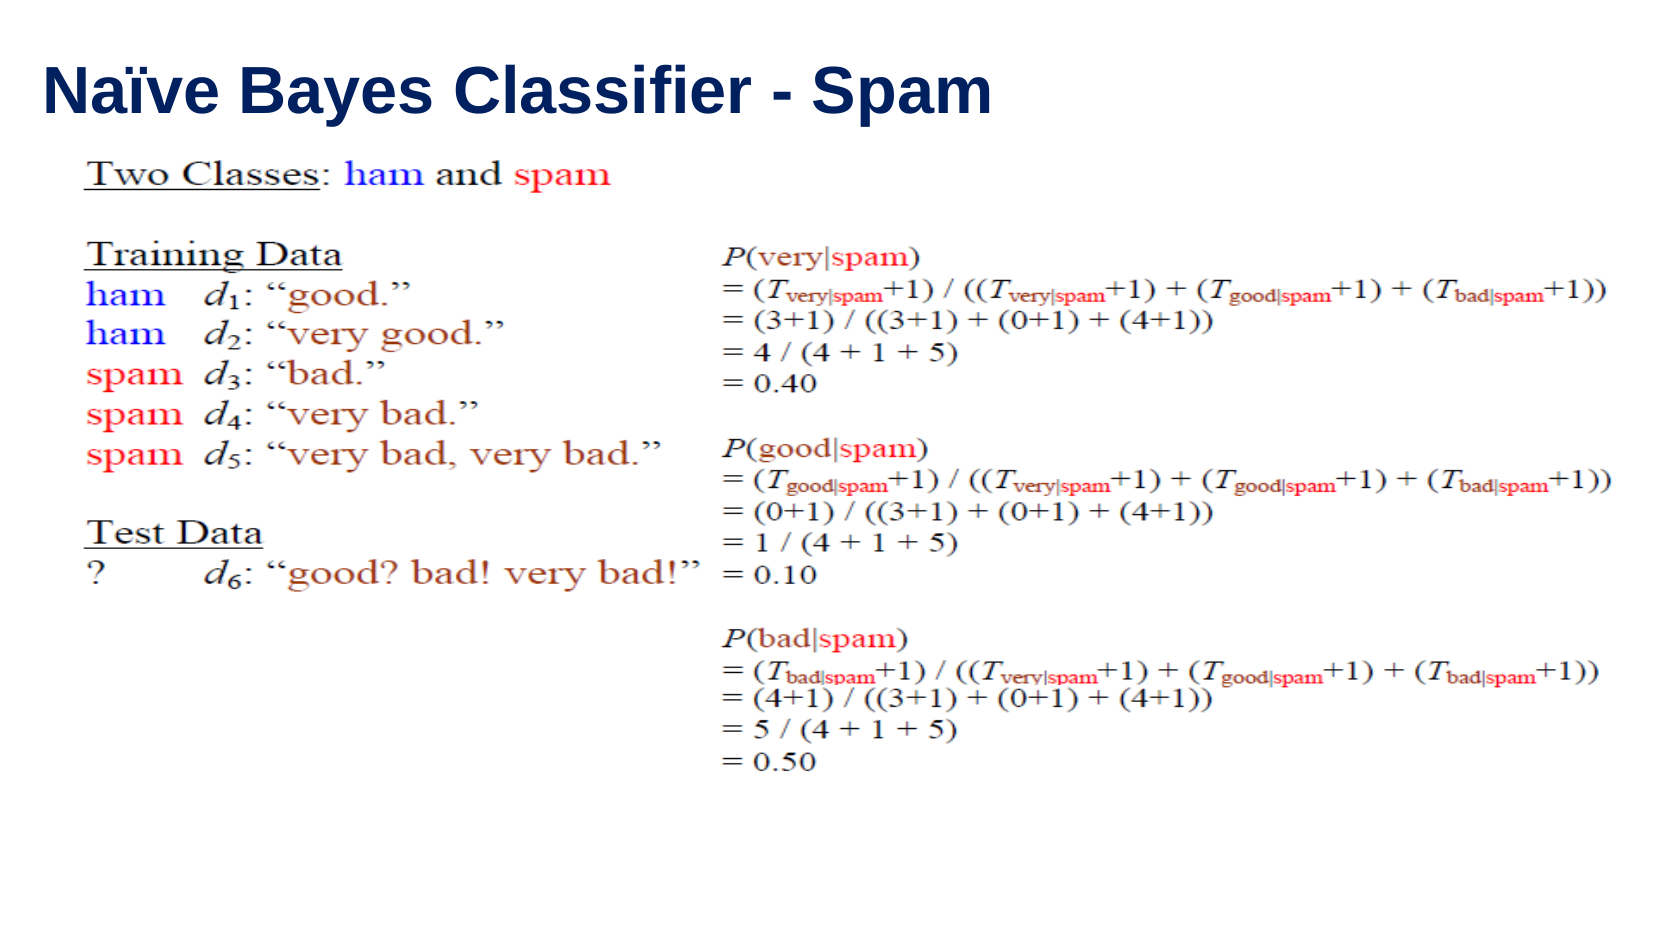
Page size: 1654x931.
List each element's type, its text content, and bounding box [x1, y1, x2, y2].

title Naïve Bayes Classifier - Spam [27, 20, 1208, 135]
picture [714, 236, 1616, 776]
picture [79, 154, 705, 593]
